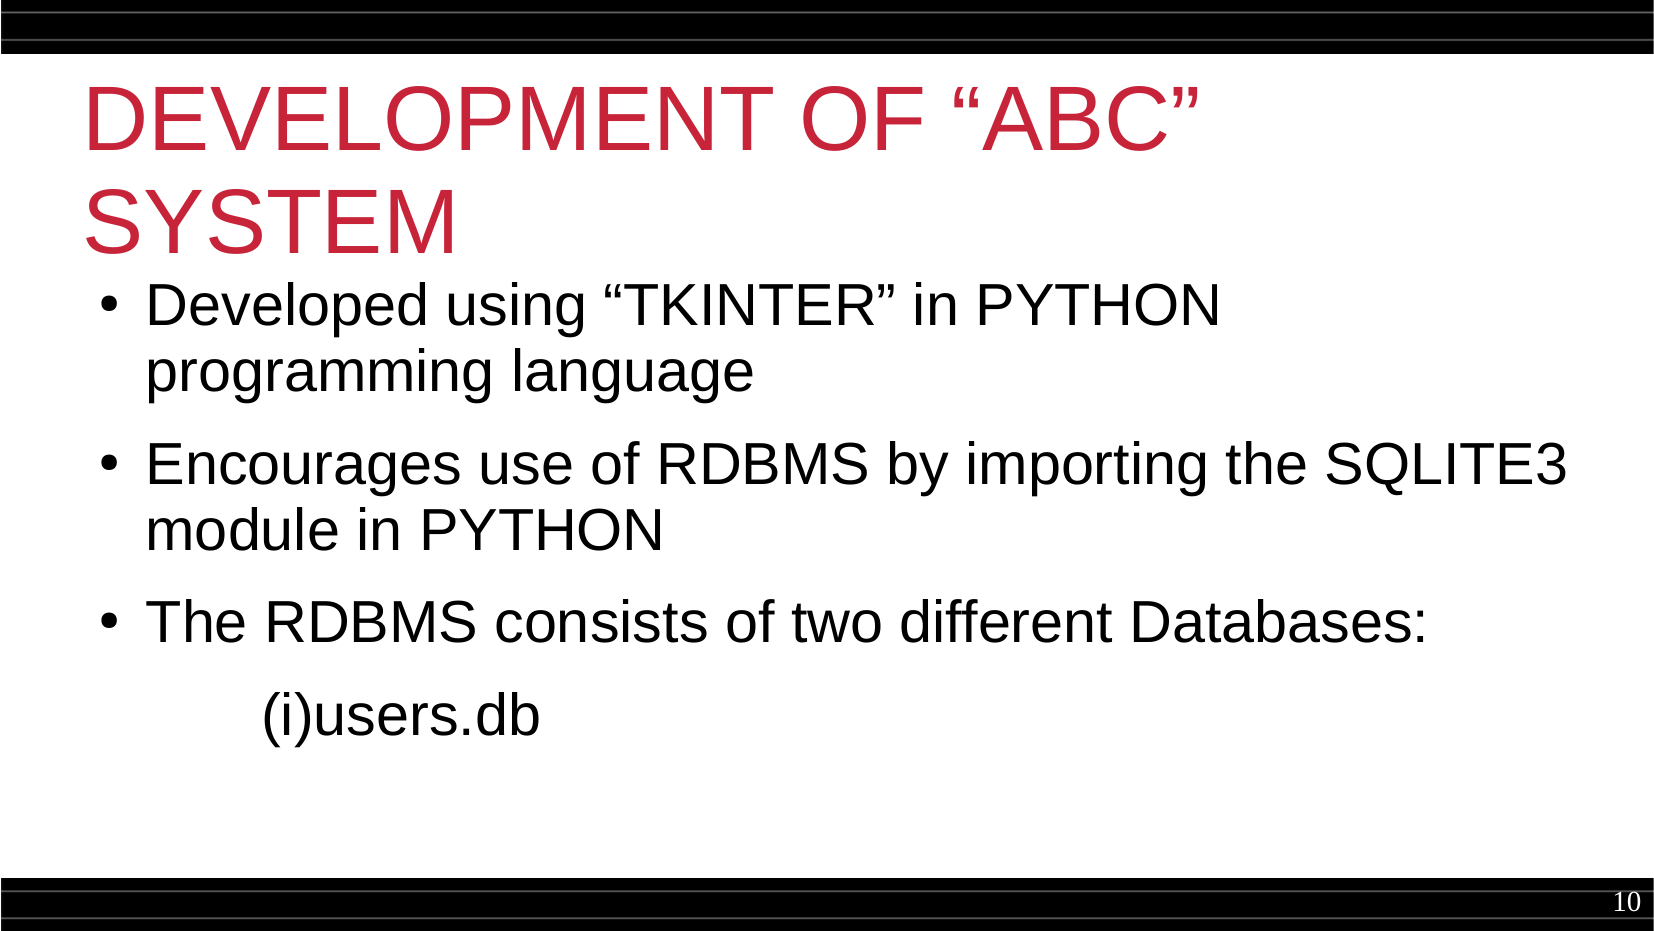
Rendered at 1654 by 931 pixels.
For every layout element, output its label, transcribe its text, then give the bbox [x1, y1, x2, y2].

title DEVELOPMENT OF “ABC” SYSTEM [82, 67, 1571, 271]
picture [1, 0, 1654, 54]
list Developed using “TKINTER” in PYTHON programming language Encourages use of RDBMS by importing the SQLITE3 module in PYTHON The RDBMS consists of two different Databases: (i)users.db [82, 271, 1571, 758]
picture [1, 878, 1654, 931]
